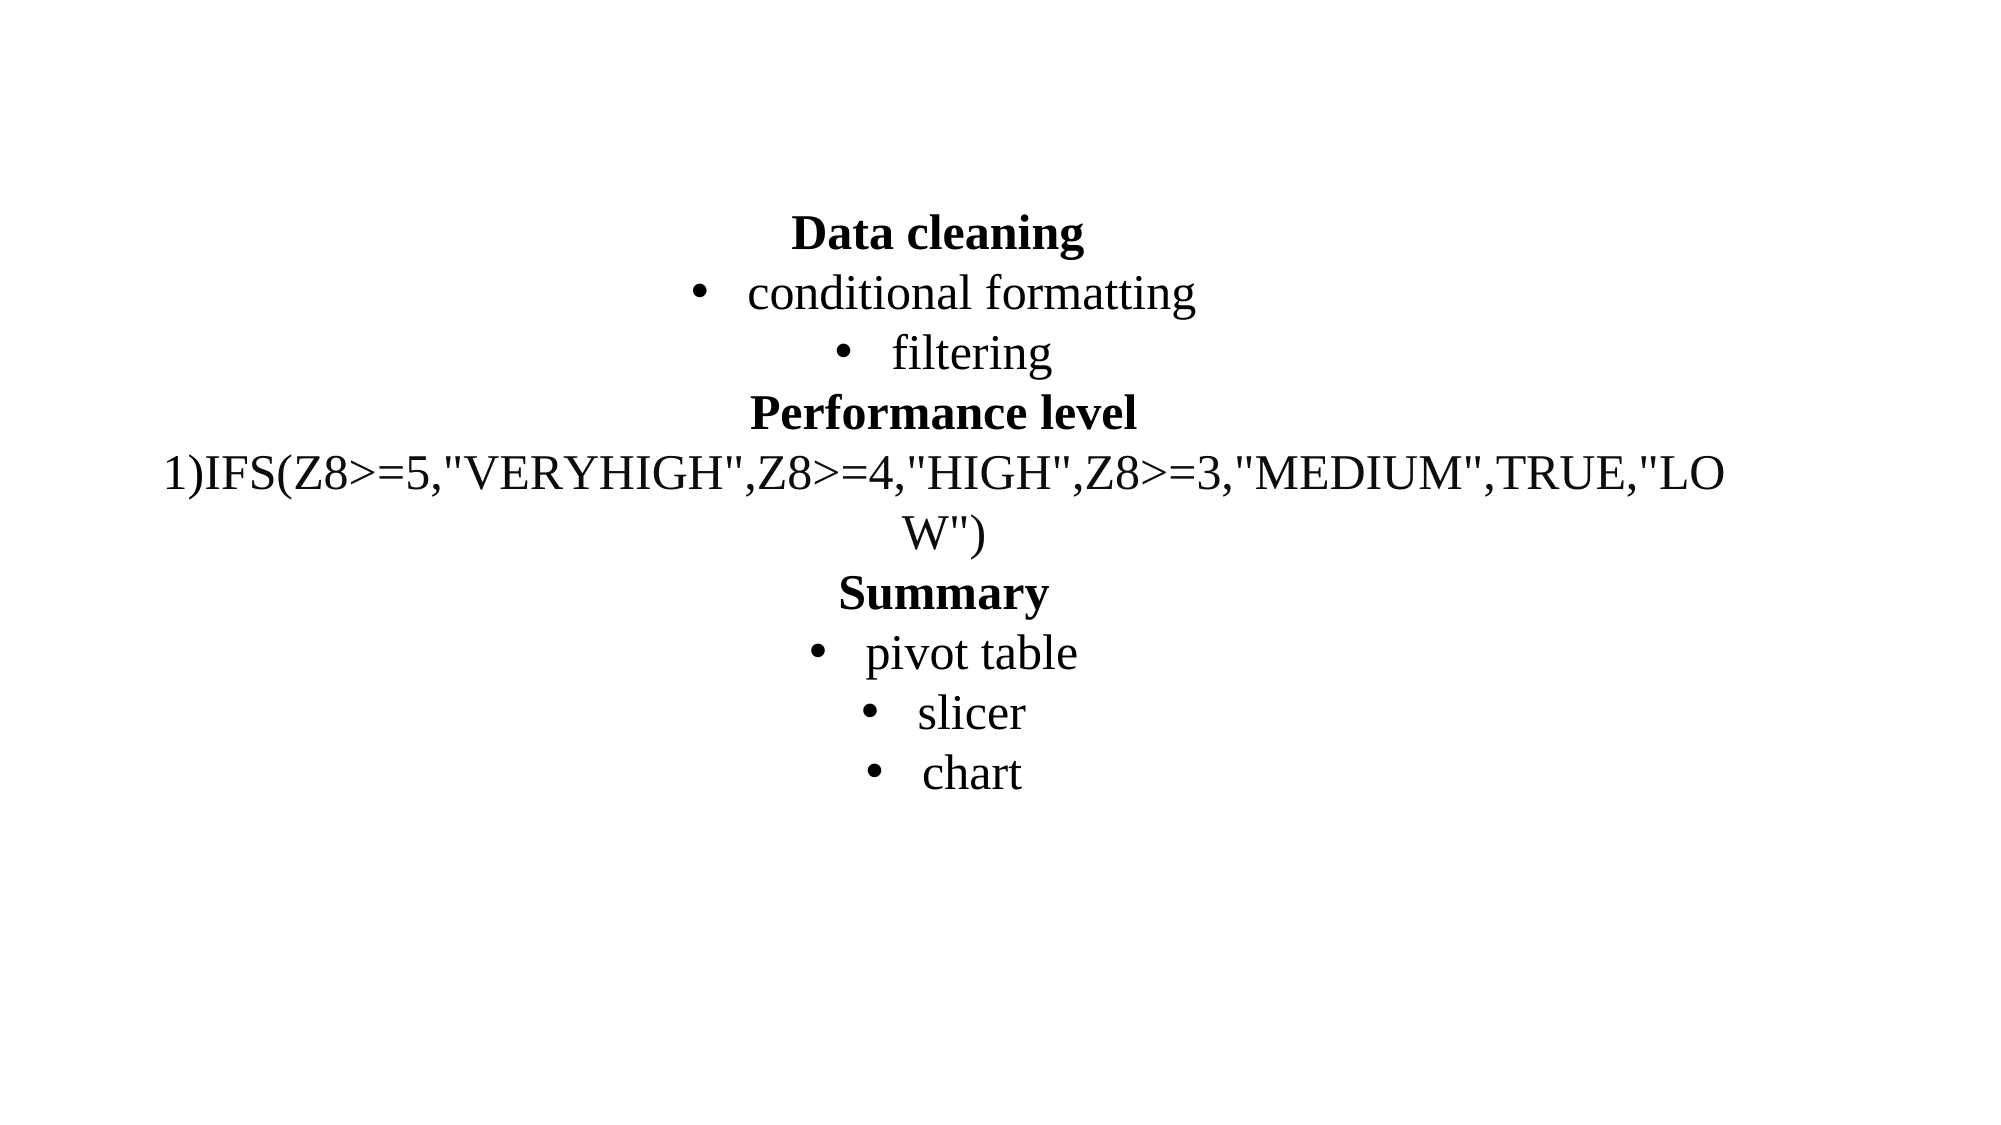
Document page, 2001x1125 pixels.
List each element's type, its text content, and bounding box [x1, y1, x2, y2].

subtitle Data cleaning conditional formatting filtering Performance level 1)IFS(Z8>=5,"VERYHIGH",Z8>=4,"HIGH",Z8>=3,"MEDIUM",TRUE,"LOW") Summary pivot table slicer chart [162, 200, 1727, 976]
